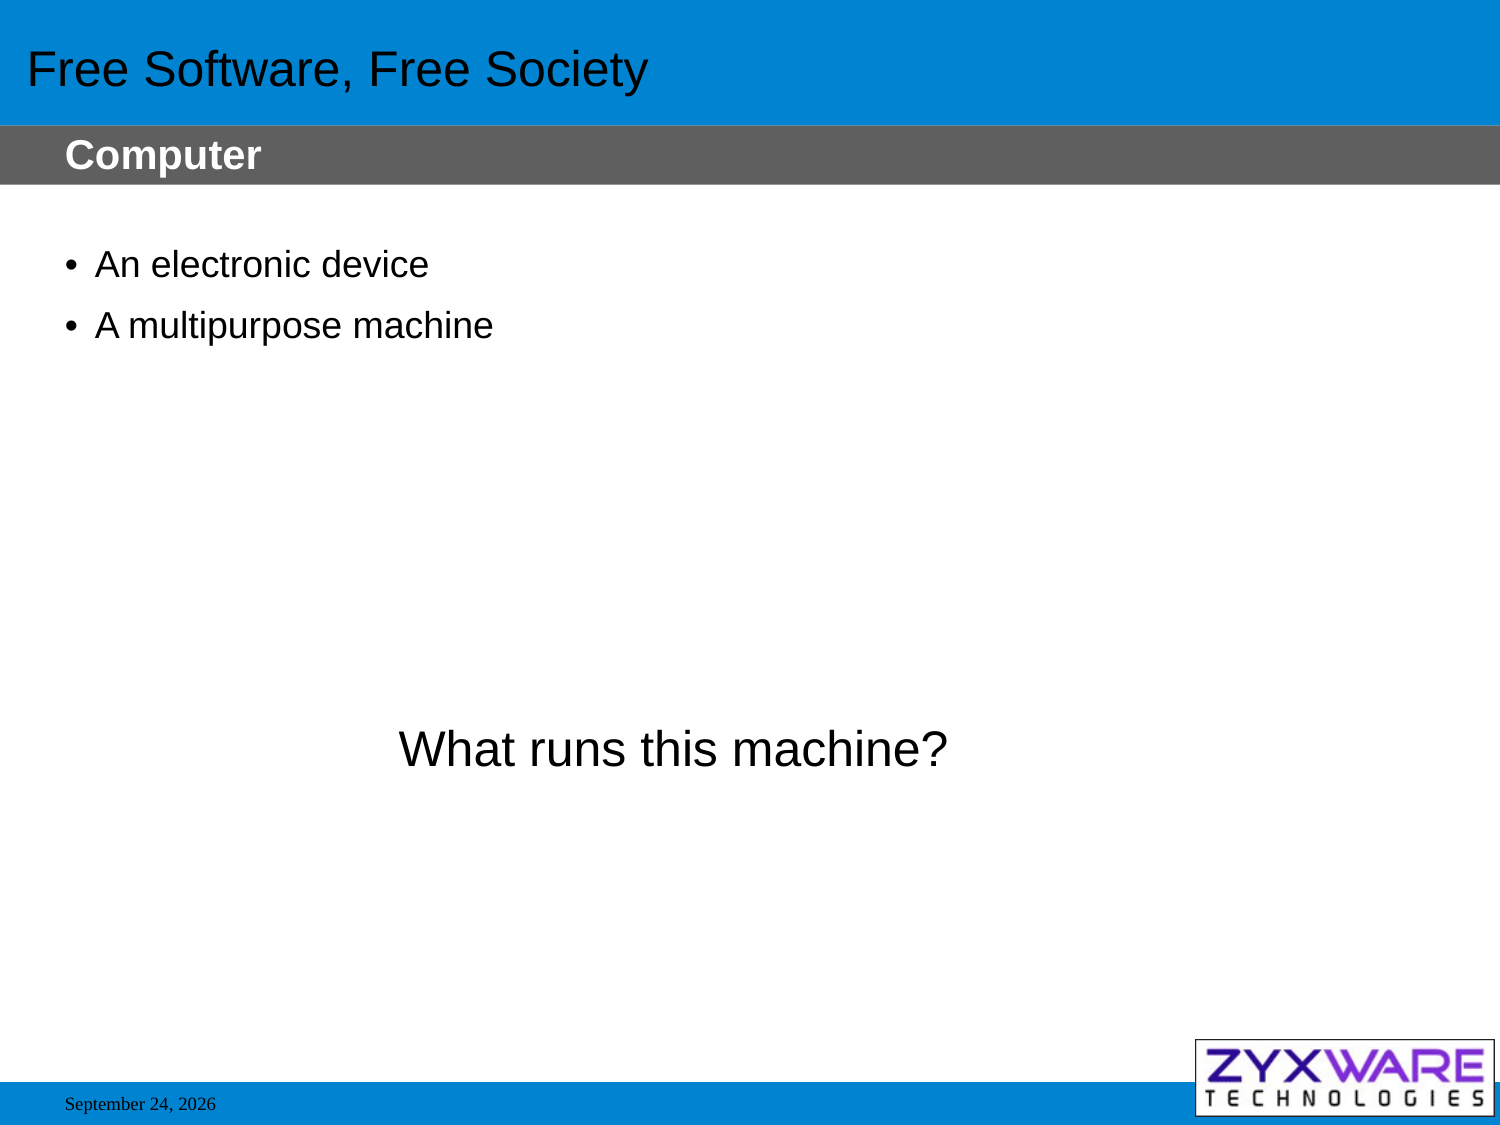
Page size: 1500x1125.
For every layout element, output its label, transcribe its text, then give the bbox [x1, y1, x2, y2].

title Computer [64, 125, 1436, 185]
list An electronic device A multipurpose machine [64, 243, 1436, 384]
picture [1195, 1039, 1495, 1117]
text_box What runs this machine? [383, 708, 1241, 784]
